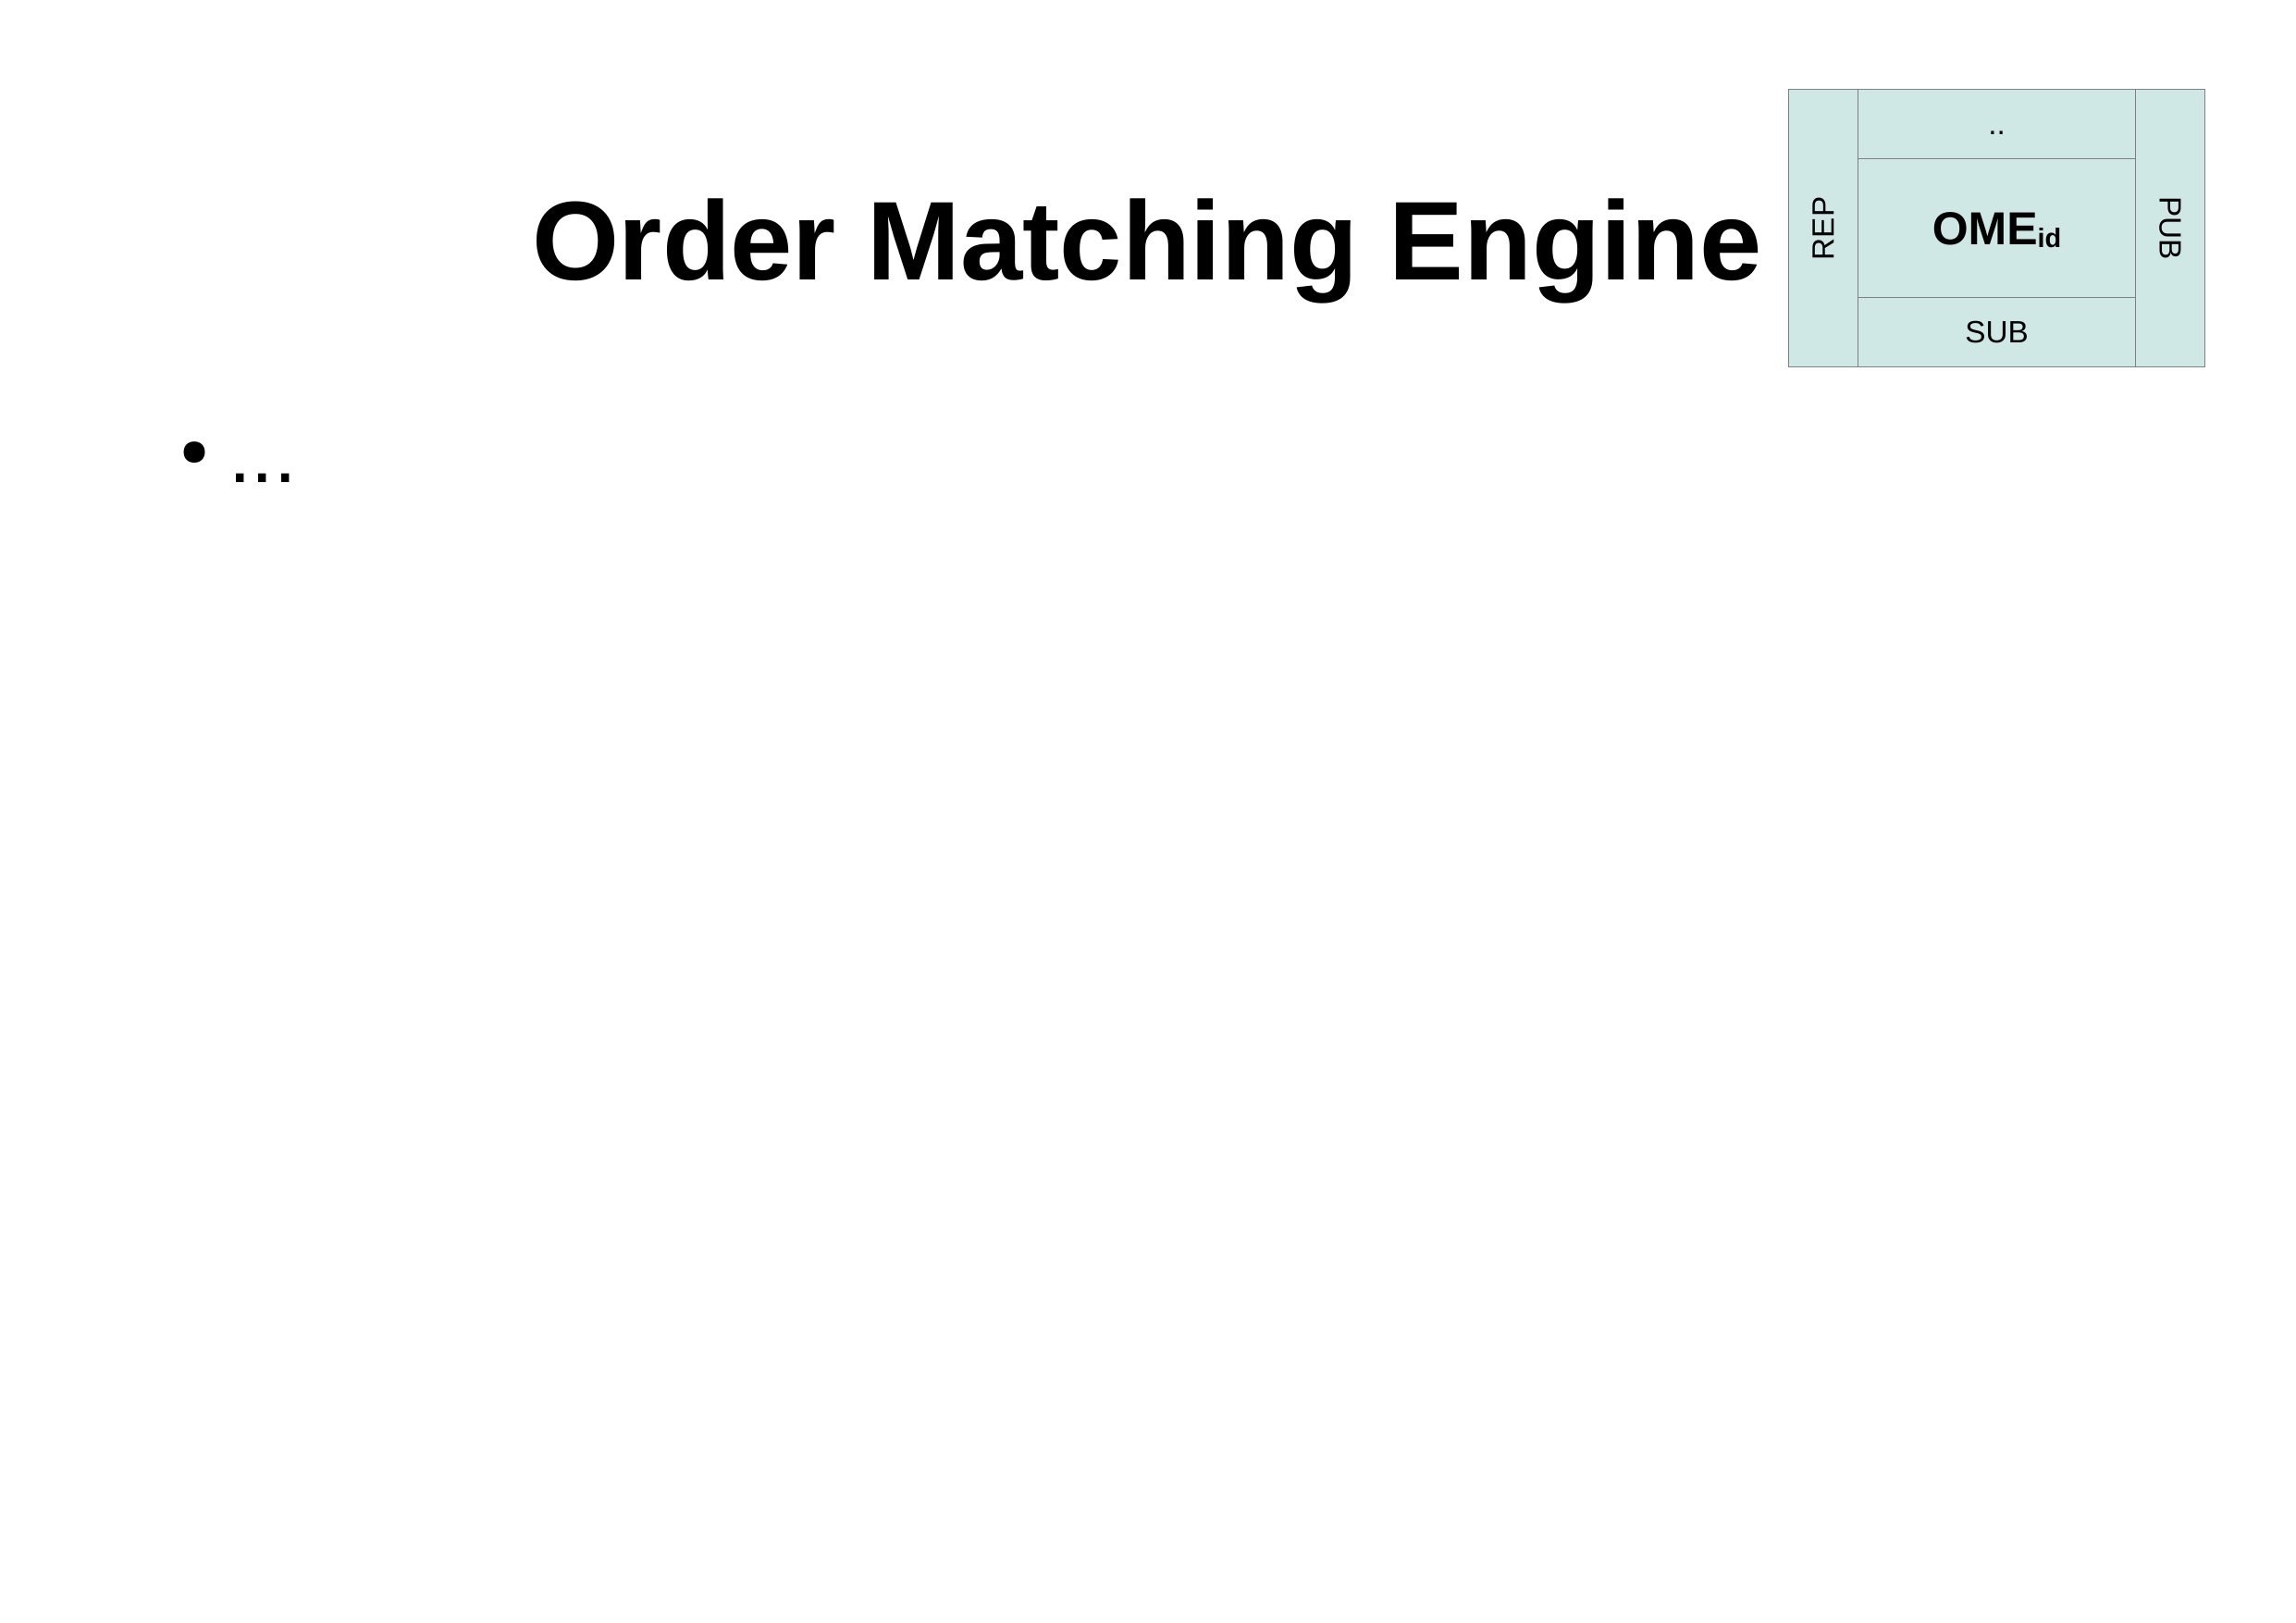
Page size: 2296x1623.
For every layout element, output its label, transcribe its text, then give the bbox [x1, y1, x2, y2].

list ... [163, 408, 2132, 1408]
text_box PUB [2135, 89, 2205, 367]
title Order Matching Engine [163, 114, 2132, 367]
text_box REP [1788, 89, 1858, 114]
text_box SUB [2132, 297, 2136, 367]
text_box .. [1858, 89, 2136, 159]
